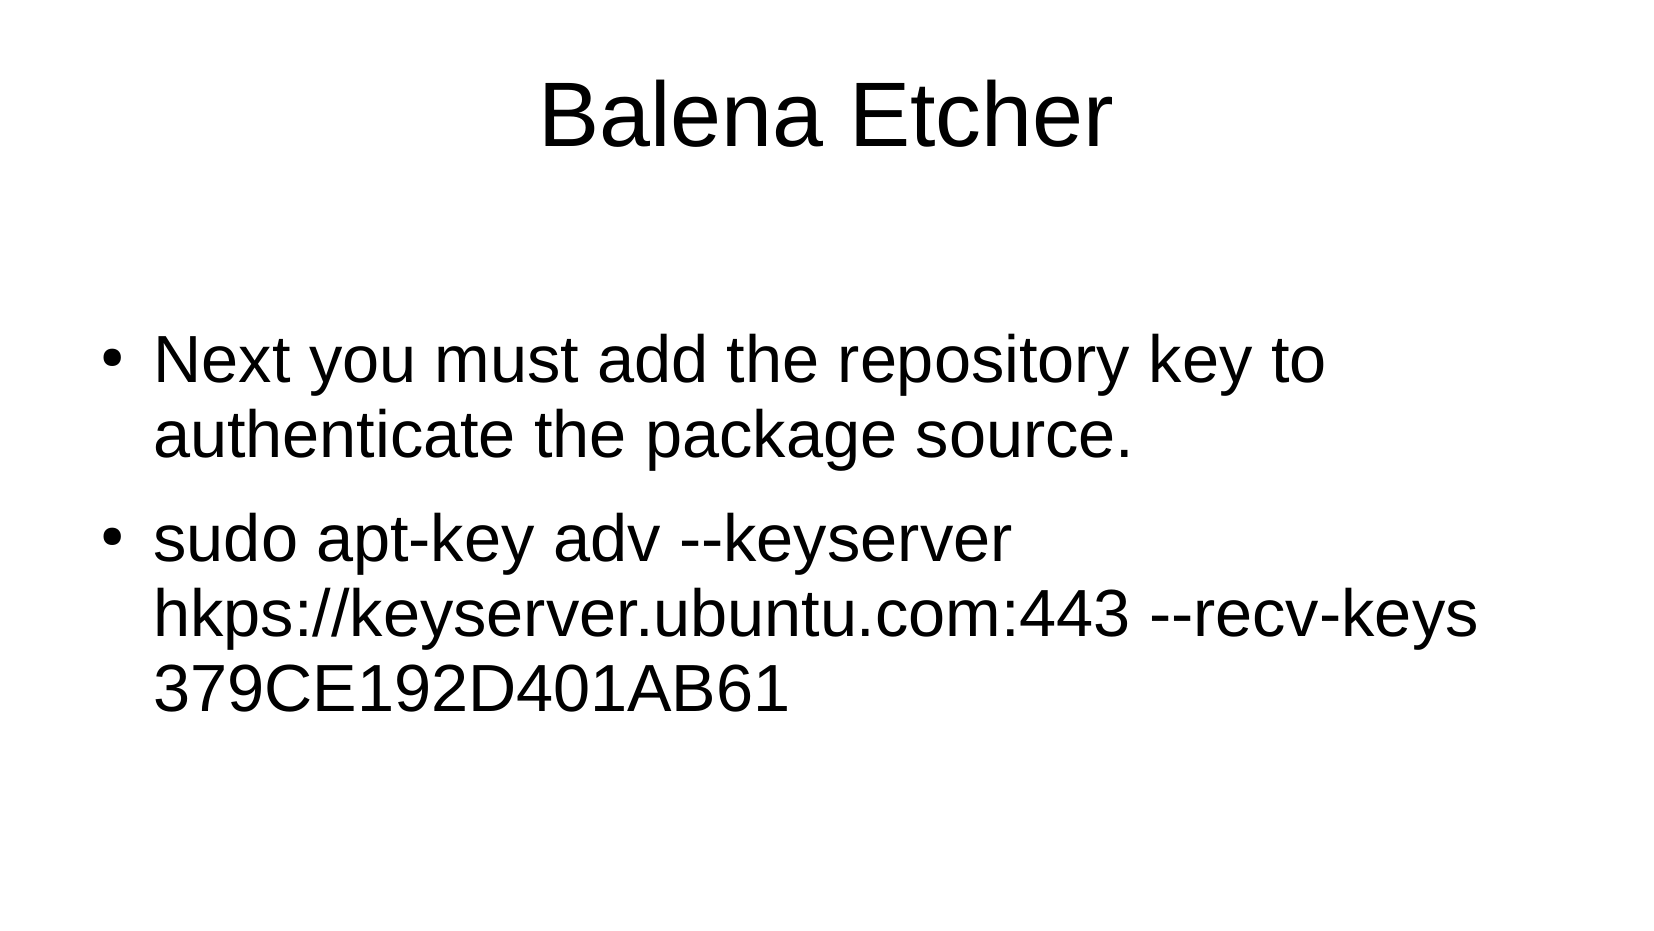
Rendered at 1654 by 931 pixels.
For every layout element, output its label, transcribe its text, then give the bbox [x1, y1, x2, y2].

title Balena Etcher [82, 37, 1571, 193]
list Next you must add the repository key to authenticate the package source. sudo apt-key adv --keyserver hkps://keyserver.ubuntu.com:443 --recv-keys 379CE192D401AB61 [82, 217, 1571, 758]
